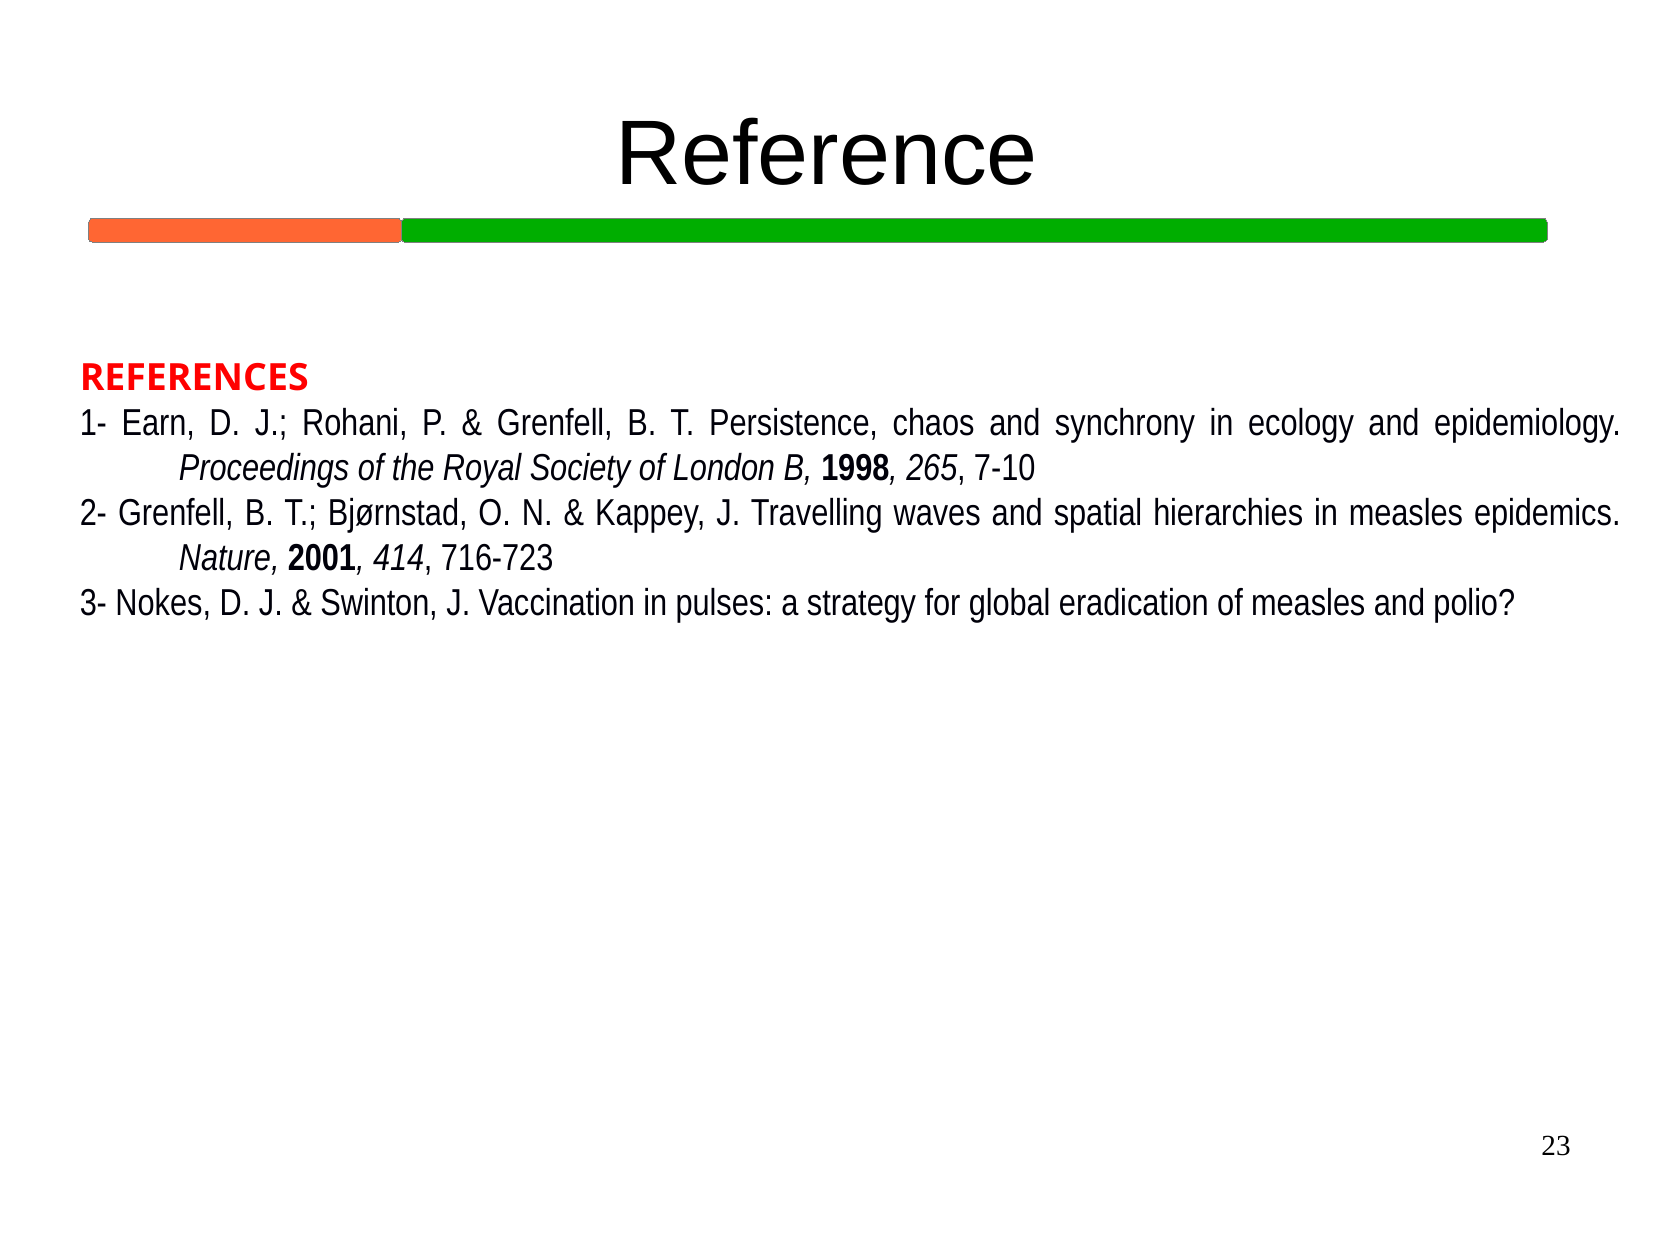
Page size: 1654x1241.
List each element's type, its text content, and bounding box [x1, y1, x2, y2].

title Reference [82, 49, 1571, 257]
text_box [88, 218, 1548, 243]
text_box REFERENCES 1- Earn, D. J.; Rohani, P. & Grenfell, B. T. Persistence, chaos and synchrony in ecology and epidemiology. Proceedings of the Royal Society of London B, 1998, 265, 7-10 2- Grenfell, B. T.; Bjørnstad, O. N. & Kappey, J. Travelling waves and spatial hierarchies in measles epidemics. Nature, 2001, 414, 716-723 3- Nokes, D. J. & Swinton, J. Vaccination in pulses: a strategy for global eradication of measles and polio? [59, 342, 1642, 633]
